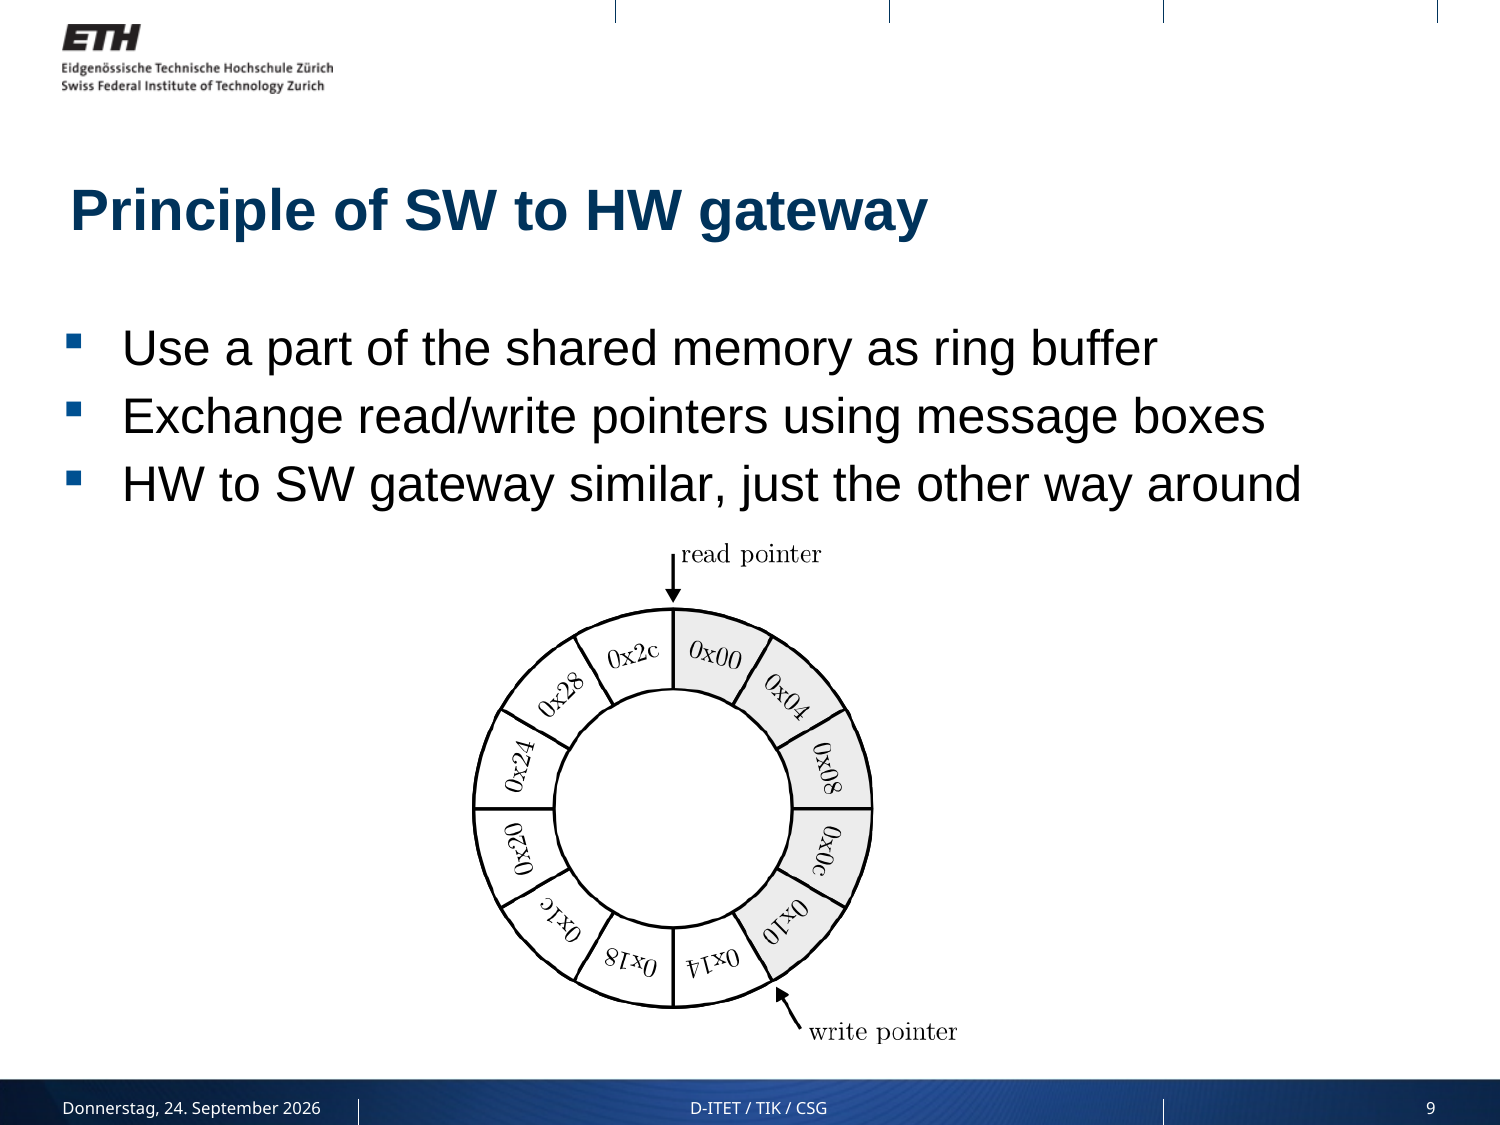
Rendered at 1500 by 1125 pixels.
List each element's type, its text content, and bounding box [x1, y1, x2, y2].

picture [472, 543, 957, 1044]
picture [0, 1078, 1500, 1125]
title Principle of SW to HW gateway [70, 177, 1446, 316]
picture [62, 24, 333, 94]
list Use a part of the shared memory as ring buffer Exchange read/write pointers using message boxes HW to SW gateway similar, just the other way around [62, 319, 1438, 1067]
